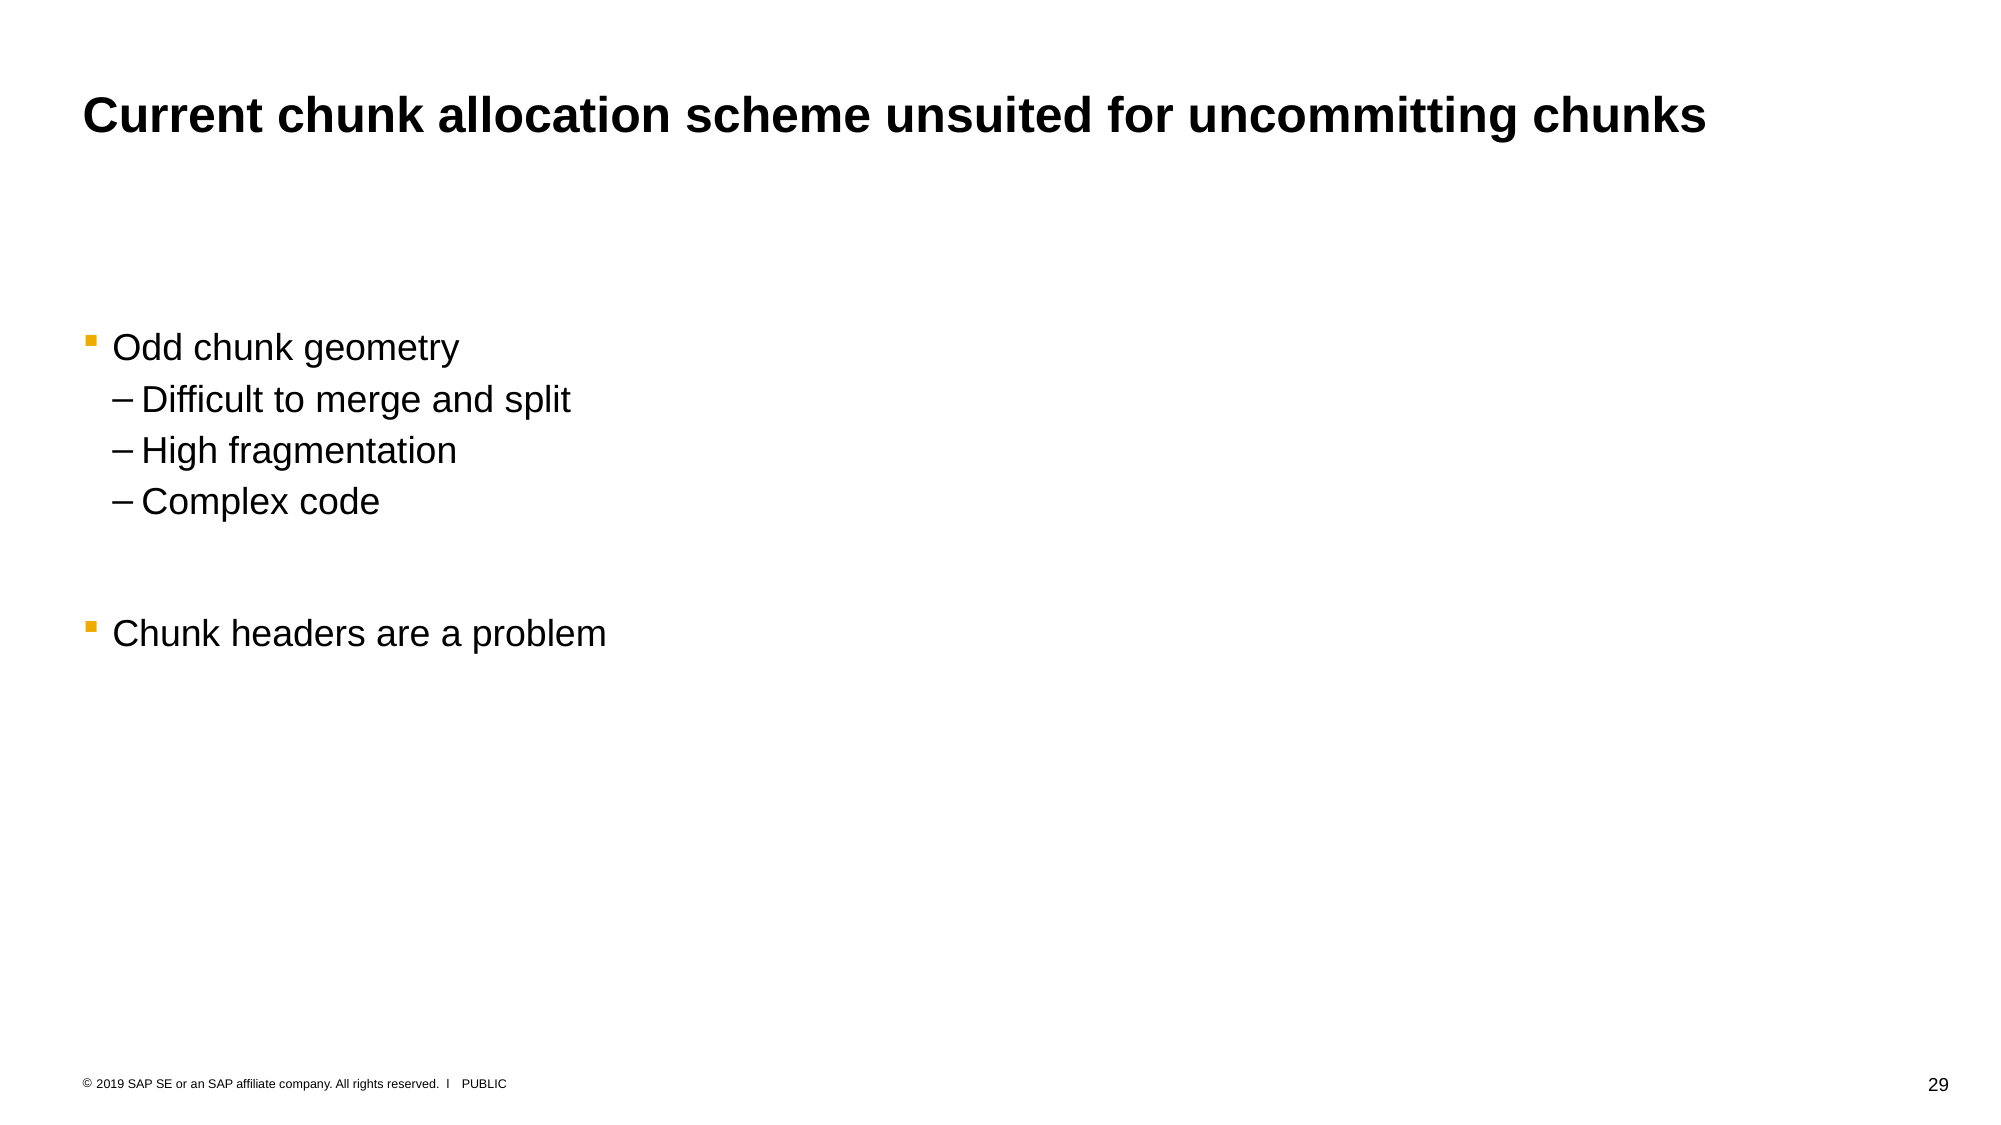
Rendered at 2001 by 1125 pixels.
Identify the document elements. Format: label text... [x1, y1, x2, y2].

list Odd chunk geometry Difficult to merge and split High fragmentation Complex code Chunk headers are a problem [82, 265, 1918, 1040]
title Current chunk allocation scheme unsuited for uncommitting chunks [82, 82, 1918, 144]
